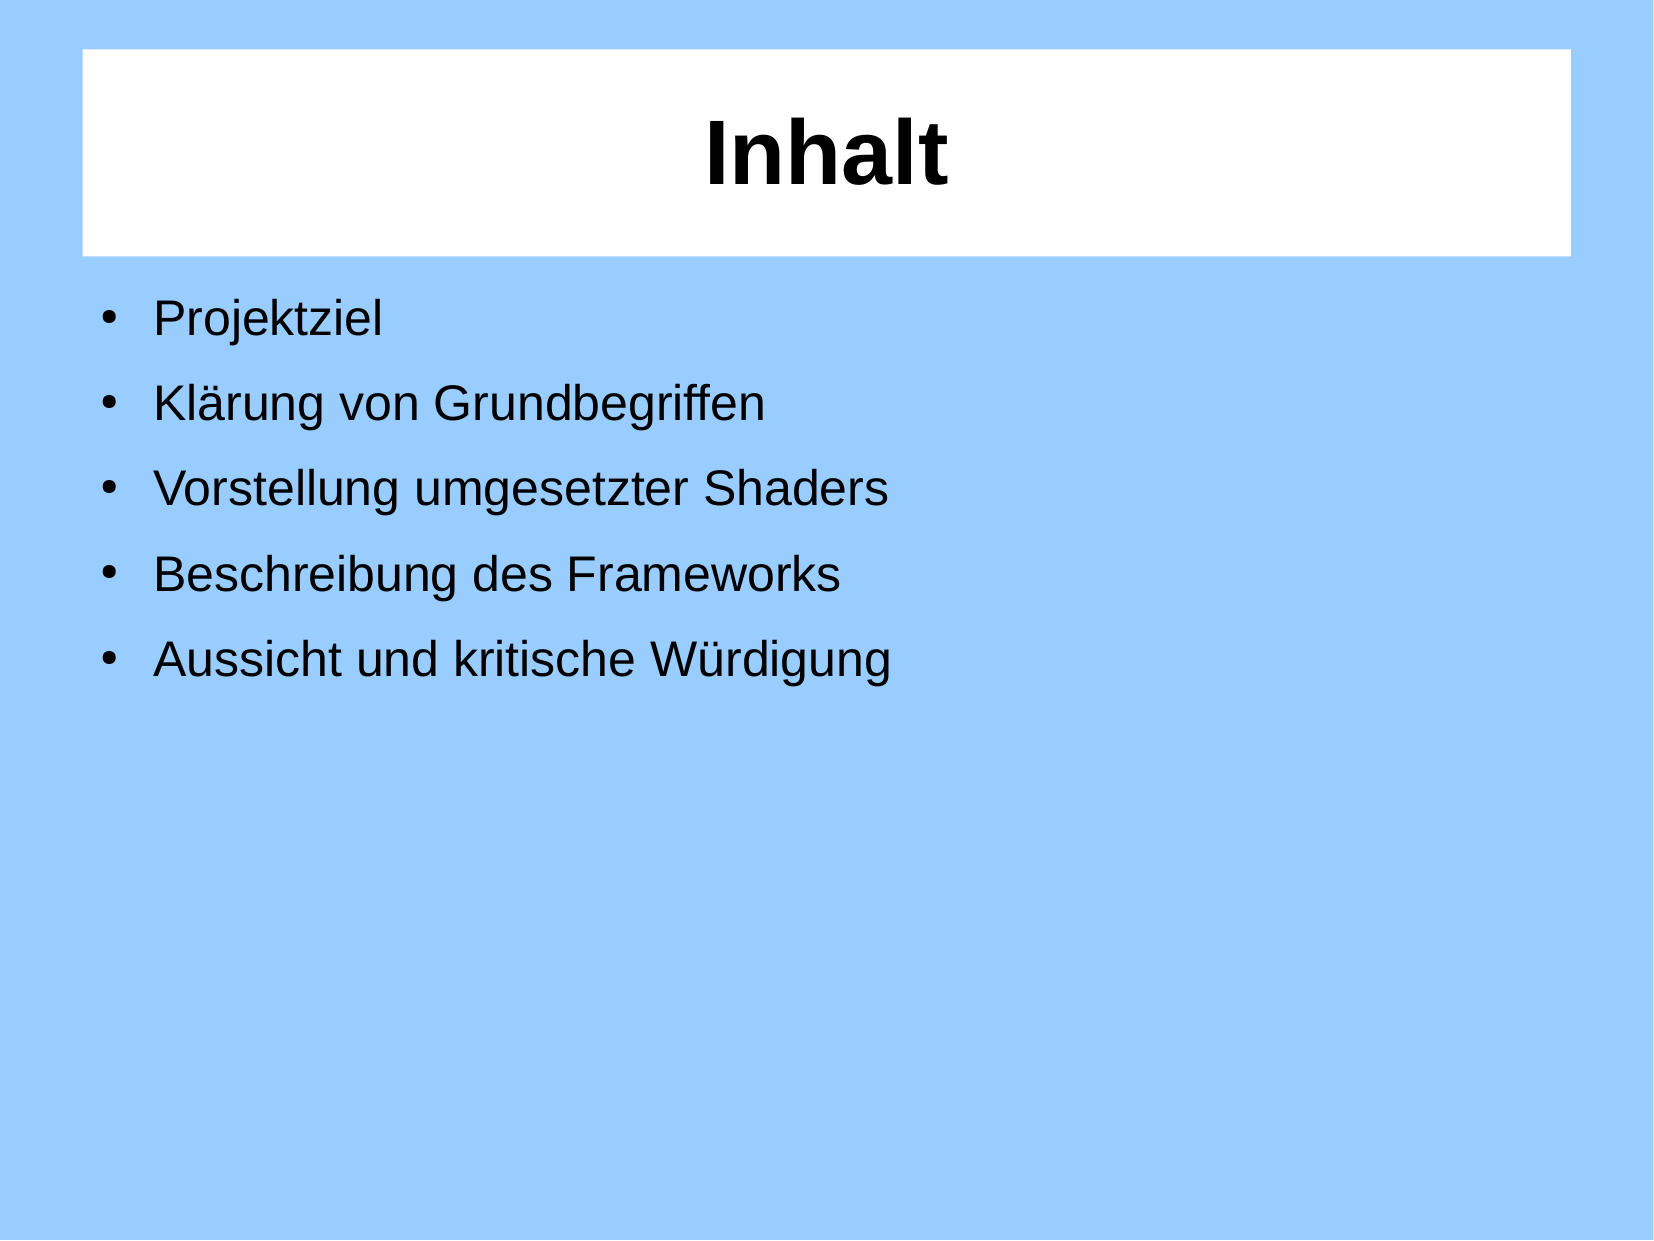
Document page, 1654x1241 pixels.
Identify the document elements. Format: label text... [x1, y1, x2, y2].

list Projektziel Klärung von Grundbegriffen Vorstellung umgesetzter Shaders Beschreibung des Frameworks Aussicht und kritische Würdigung [82, 290, 1571, 1170]
title Inhalt [82, 49, 1571, 257]
